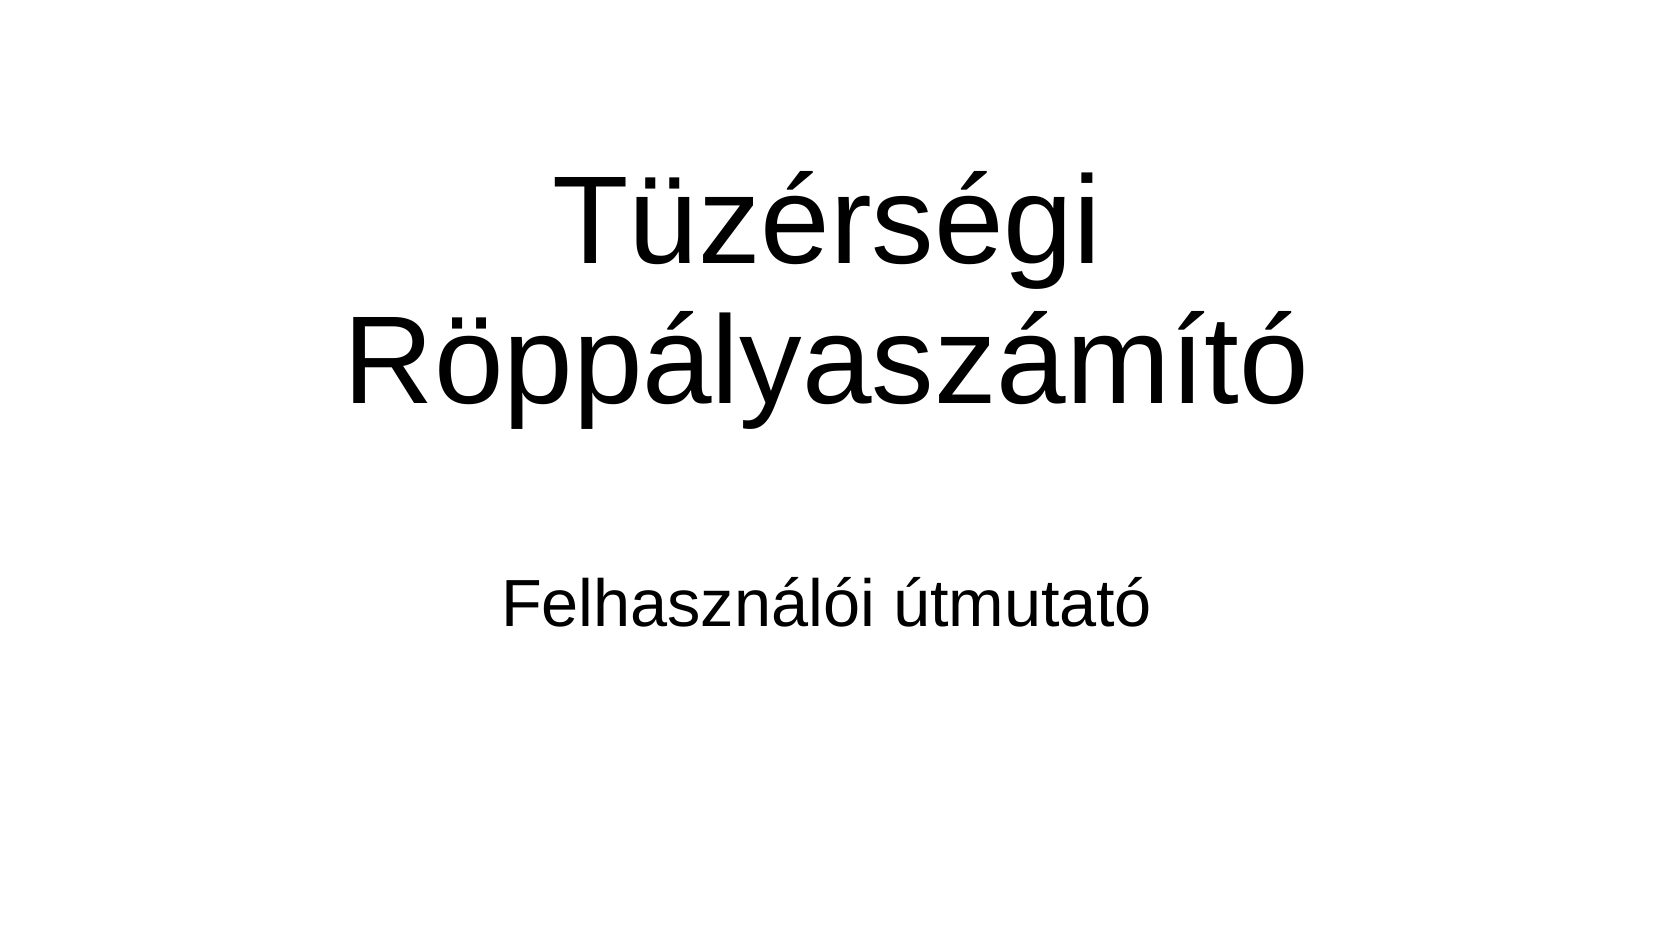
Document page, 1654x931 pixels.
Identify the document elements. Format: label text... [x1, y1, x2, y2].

title Tüzérségi Röppályaszámító [82, 150, 1571, 430]
subtitle Felhasználói útmutató [82, 450, 1571, 758]
